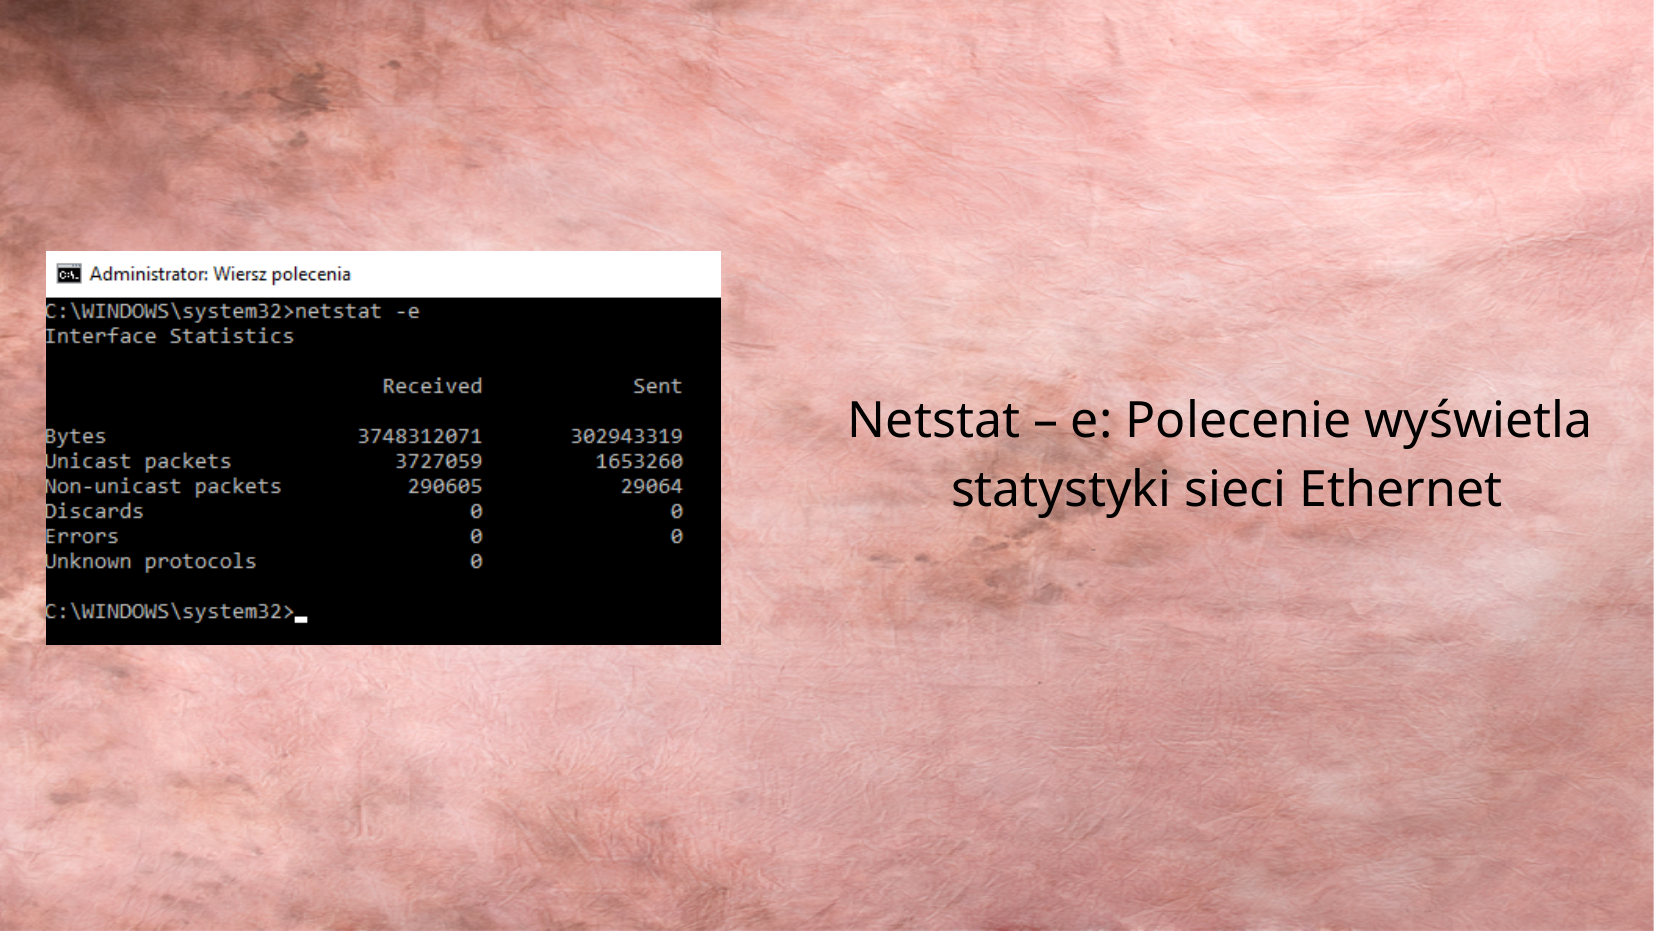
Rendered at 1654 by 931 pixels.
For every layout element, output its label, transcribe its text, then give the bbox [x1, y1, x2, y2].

picture [0, 0, 1654, 931]
title Netstat – e: Polecenie wyświetla statystyki sieci Ethernet [748, 349, 1654, 556]
